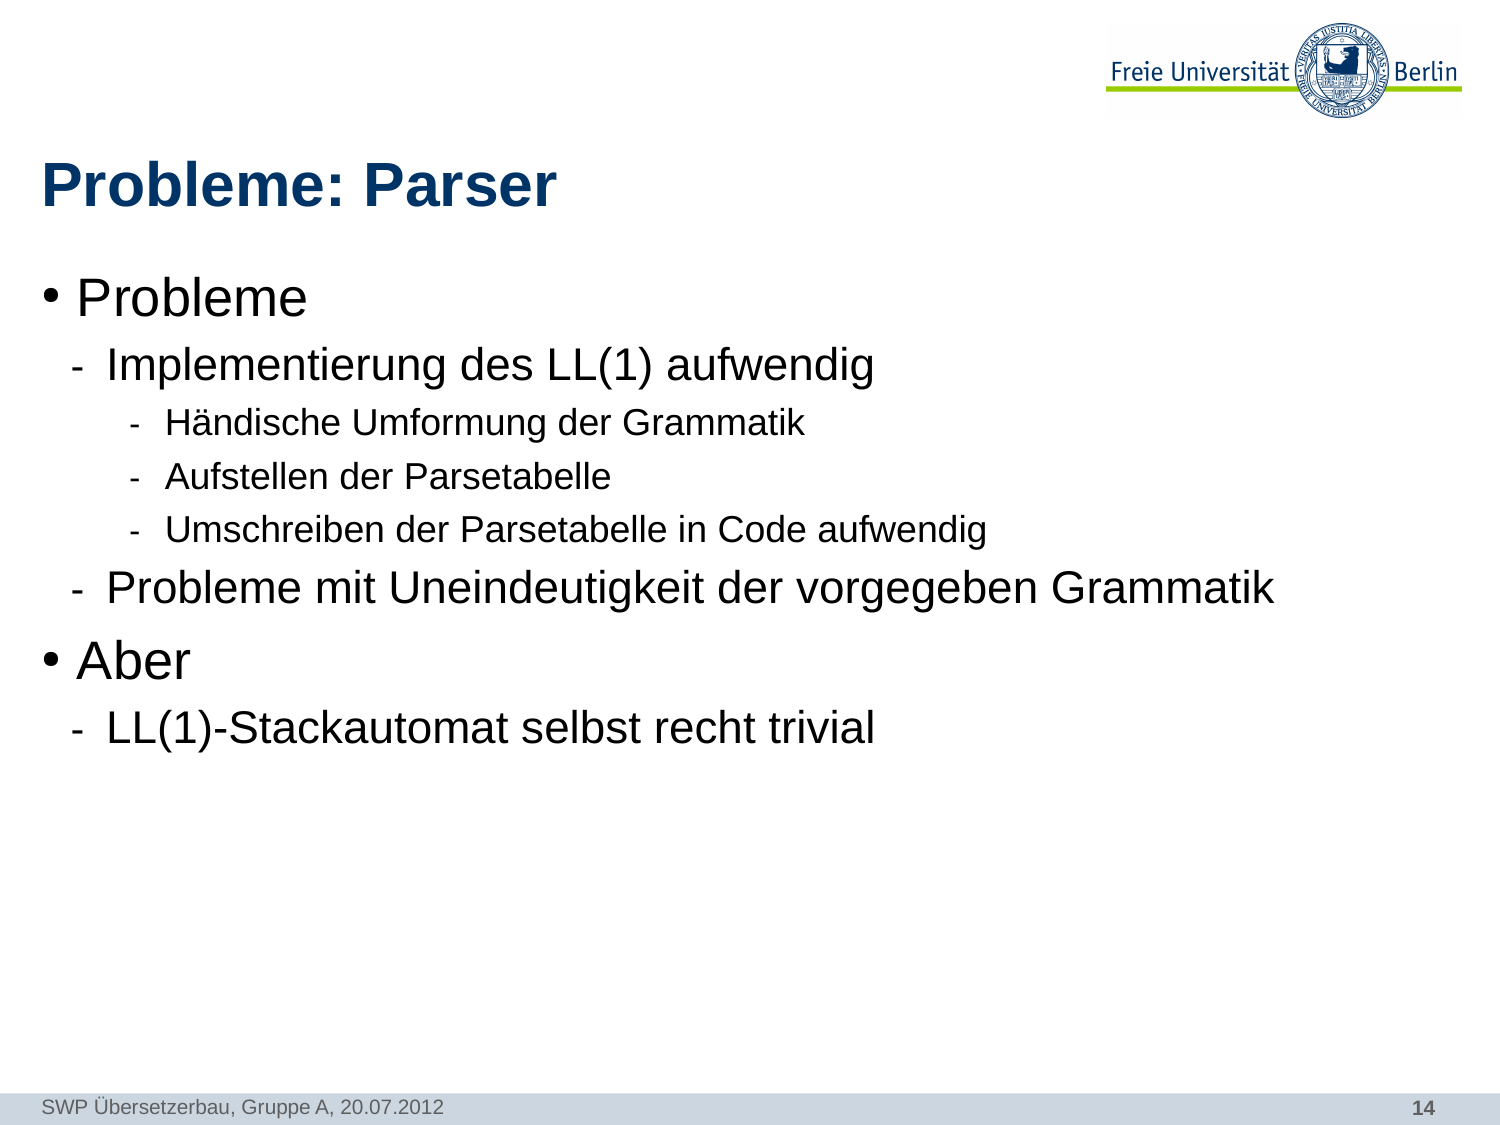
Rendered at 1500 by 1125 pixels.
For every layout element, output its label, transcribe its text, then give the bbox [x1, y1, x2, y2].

title Probleme: Parser [41, 149, 1460, 221]
picture [1106, 23, 1462, 118]
list Probleme Implementierung des LL(1) aufwendig Händische Umformung der Grammatik Aufstellen der Parsetabelle Umschreiben der Parsetabelle in Code aufwendig Probleme mit Uneindeutigkeit der vorgegeben Grammatik Aber LL(1)-Stackautomat selbst recht trivial [41, 265, 1460, 919]
